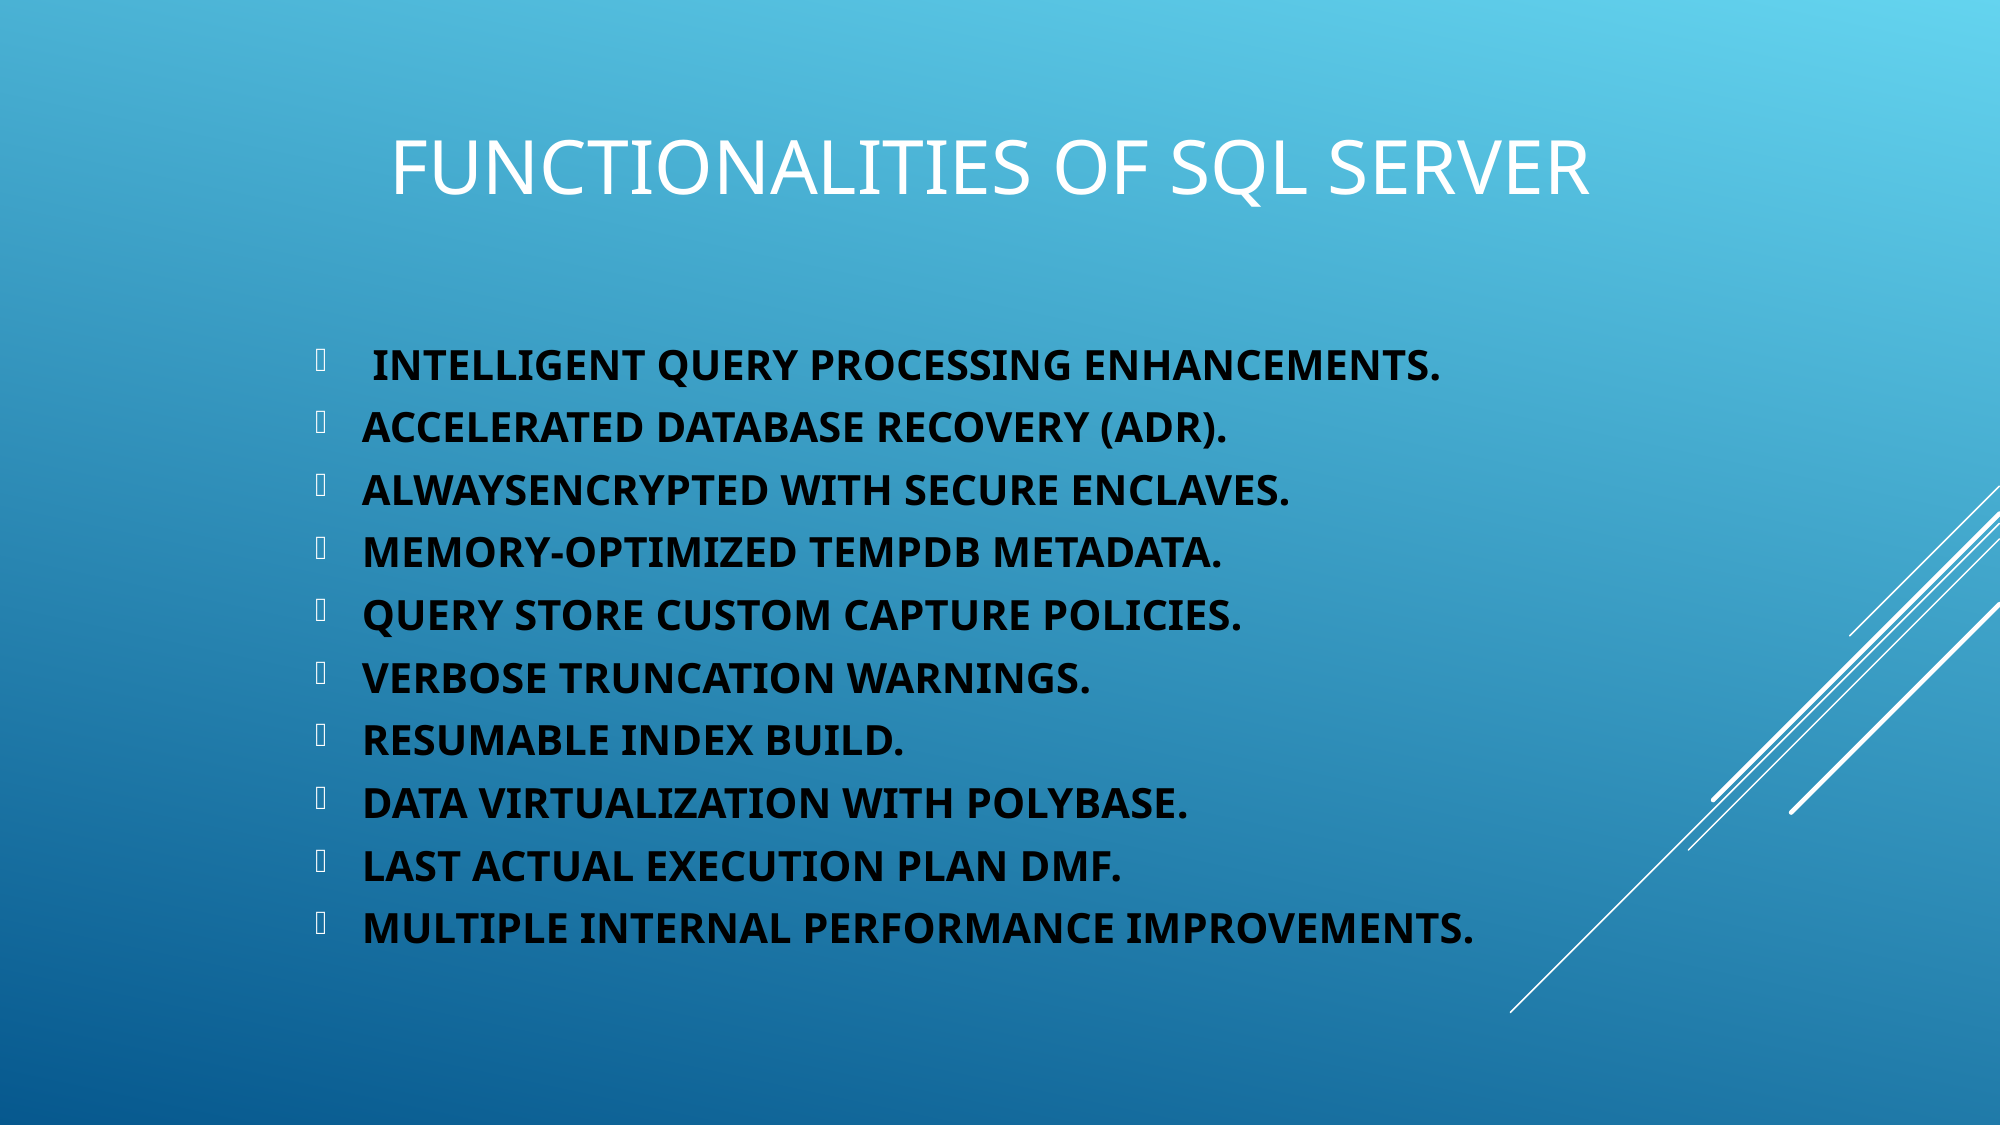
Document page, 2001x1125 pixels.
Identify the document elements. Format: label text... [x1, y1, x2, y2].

list Intelligent Query Processing Enhancements. Accelerated Database Recovery (ADR). AlwaysEncrypted With Secure Enclaves. Memory-Optimized Tempdb Metadata. Query Store Custom Capture Policies. Verbose Truncation Warnings. Resumable Index Build. Data Virtualization With Polybase. Last Actual Execution Plan DMF. Multiple Internal Performance Improvements. [300, 268, 1701, 1085]
title functionalities of SQL SERVER [300, 40, 1701, 268]
